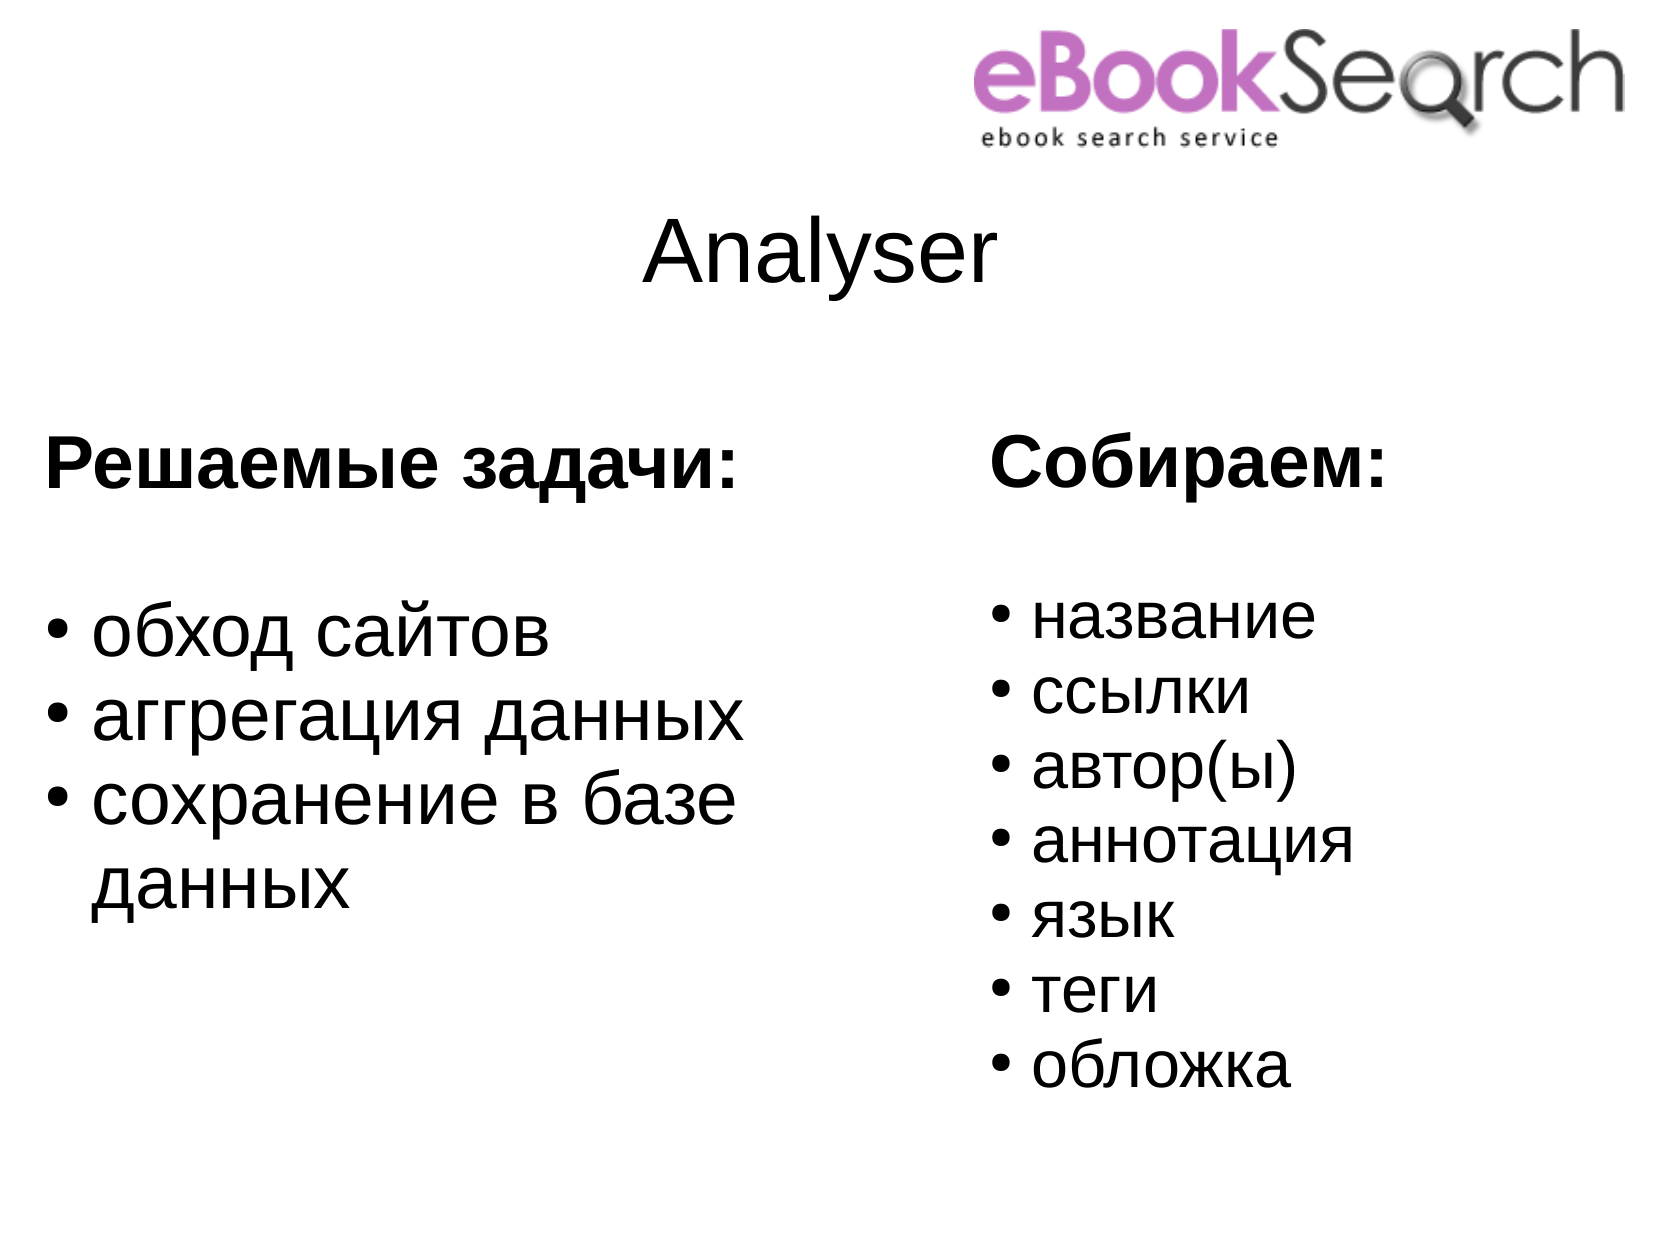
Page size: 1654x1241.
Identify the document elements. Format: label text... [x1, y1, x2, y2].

text_box Решаемые задачи: обход сайтов аггрегация данных сохранение в базе данных [29, 413, 974, 967]
title Analyser [76, 147, 1566, 355]
text_box Собираем: название ссылки автор(ы) аннотация язык теги обложка [974, 412, 1654, 1109]
picture [974, 29, 1625, 148]
